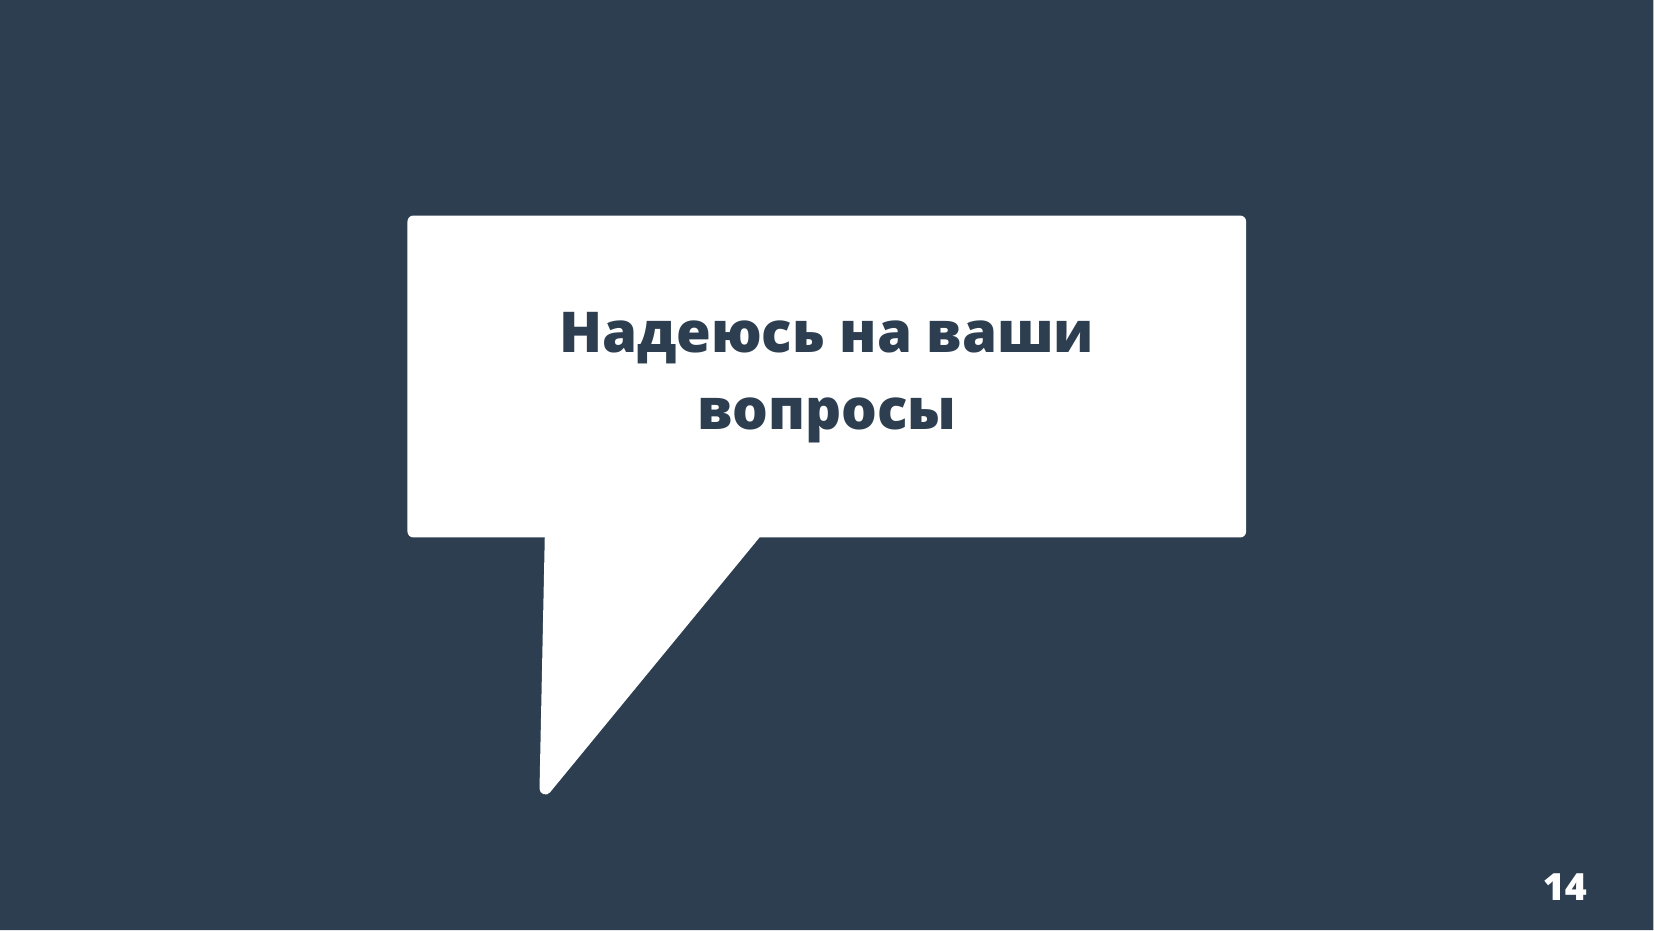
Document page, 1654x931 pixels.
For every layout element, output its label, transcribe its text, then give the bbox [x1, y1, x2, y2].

title Надеюсь на ваши вопросы [442, 236, 1211, 502]
